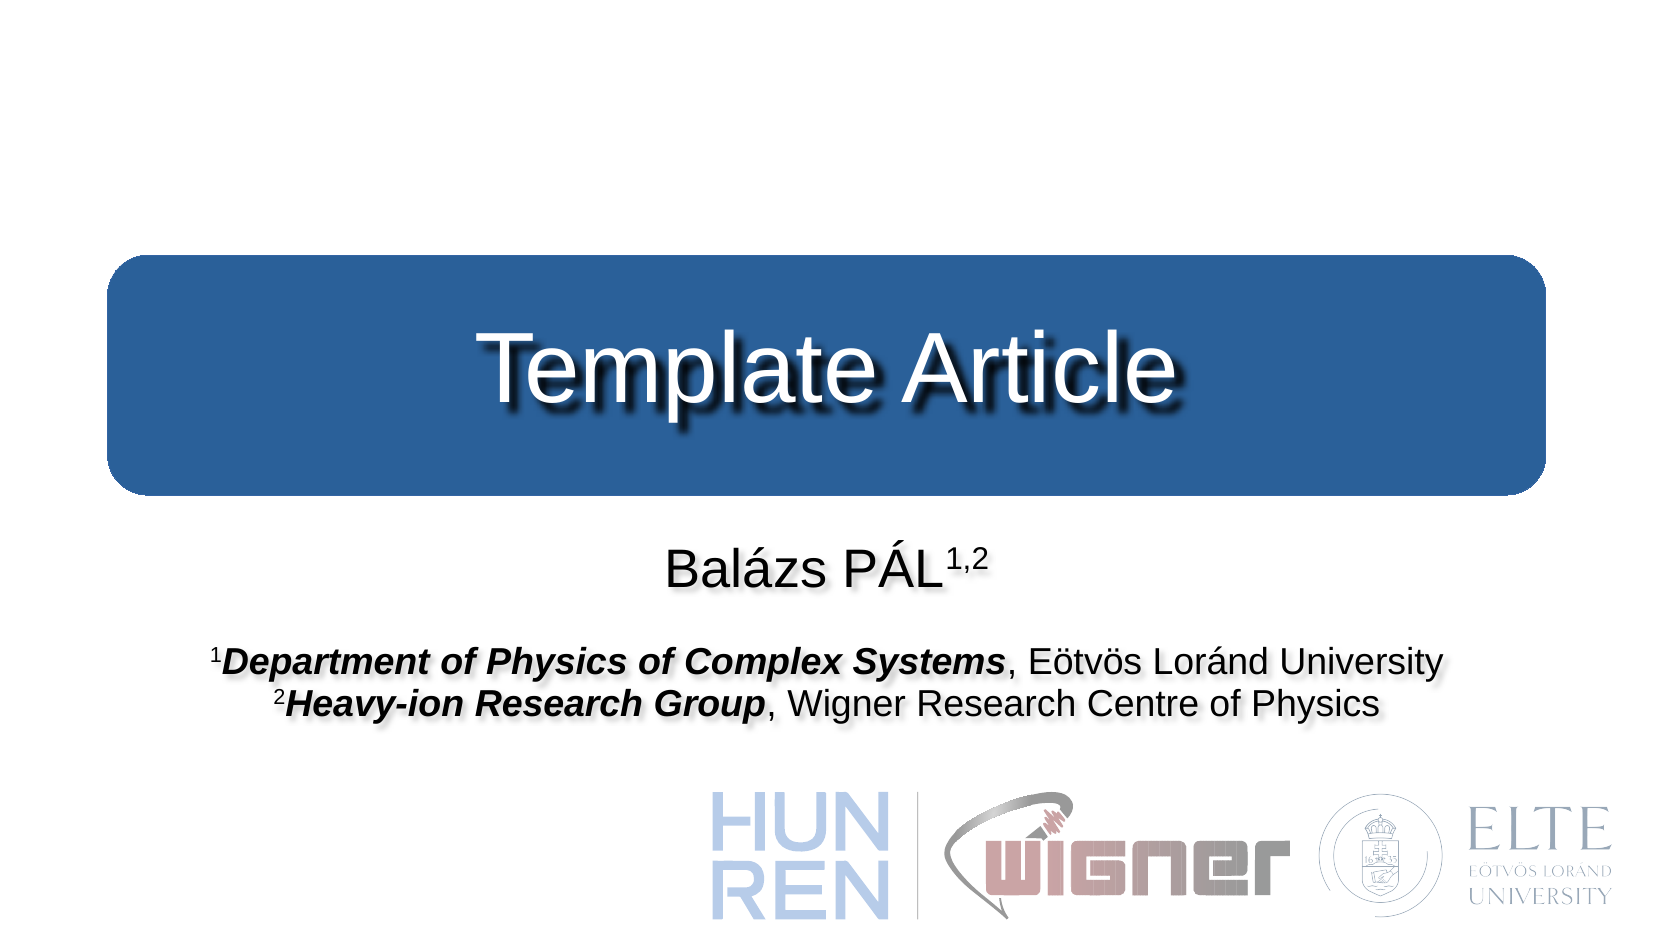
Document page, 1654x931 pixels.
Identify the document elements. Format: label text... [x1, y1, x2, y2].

text_box Balázs PÁL1,2 1Department of Physics of Complex Systems, Eötvös Loránd University 2Heavy-ion Research Group, Wigner Research Centre of Physics [82, 446, 1571, 799]
text_box [107, 255, 1546, 446]
title Template Article [121, 284, 1532, 446]
picture [1316, 791, 1615, 920]
picture [712, 791, 1291, 920]
